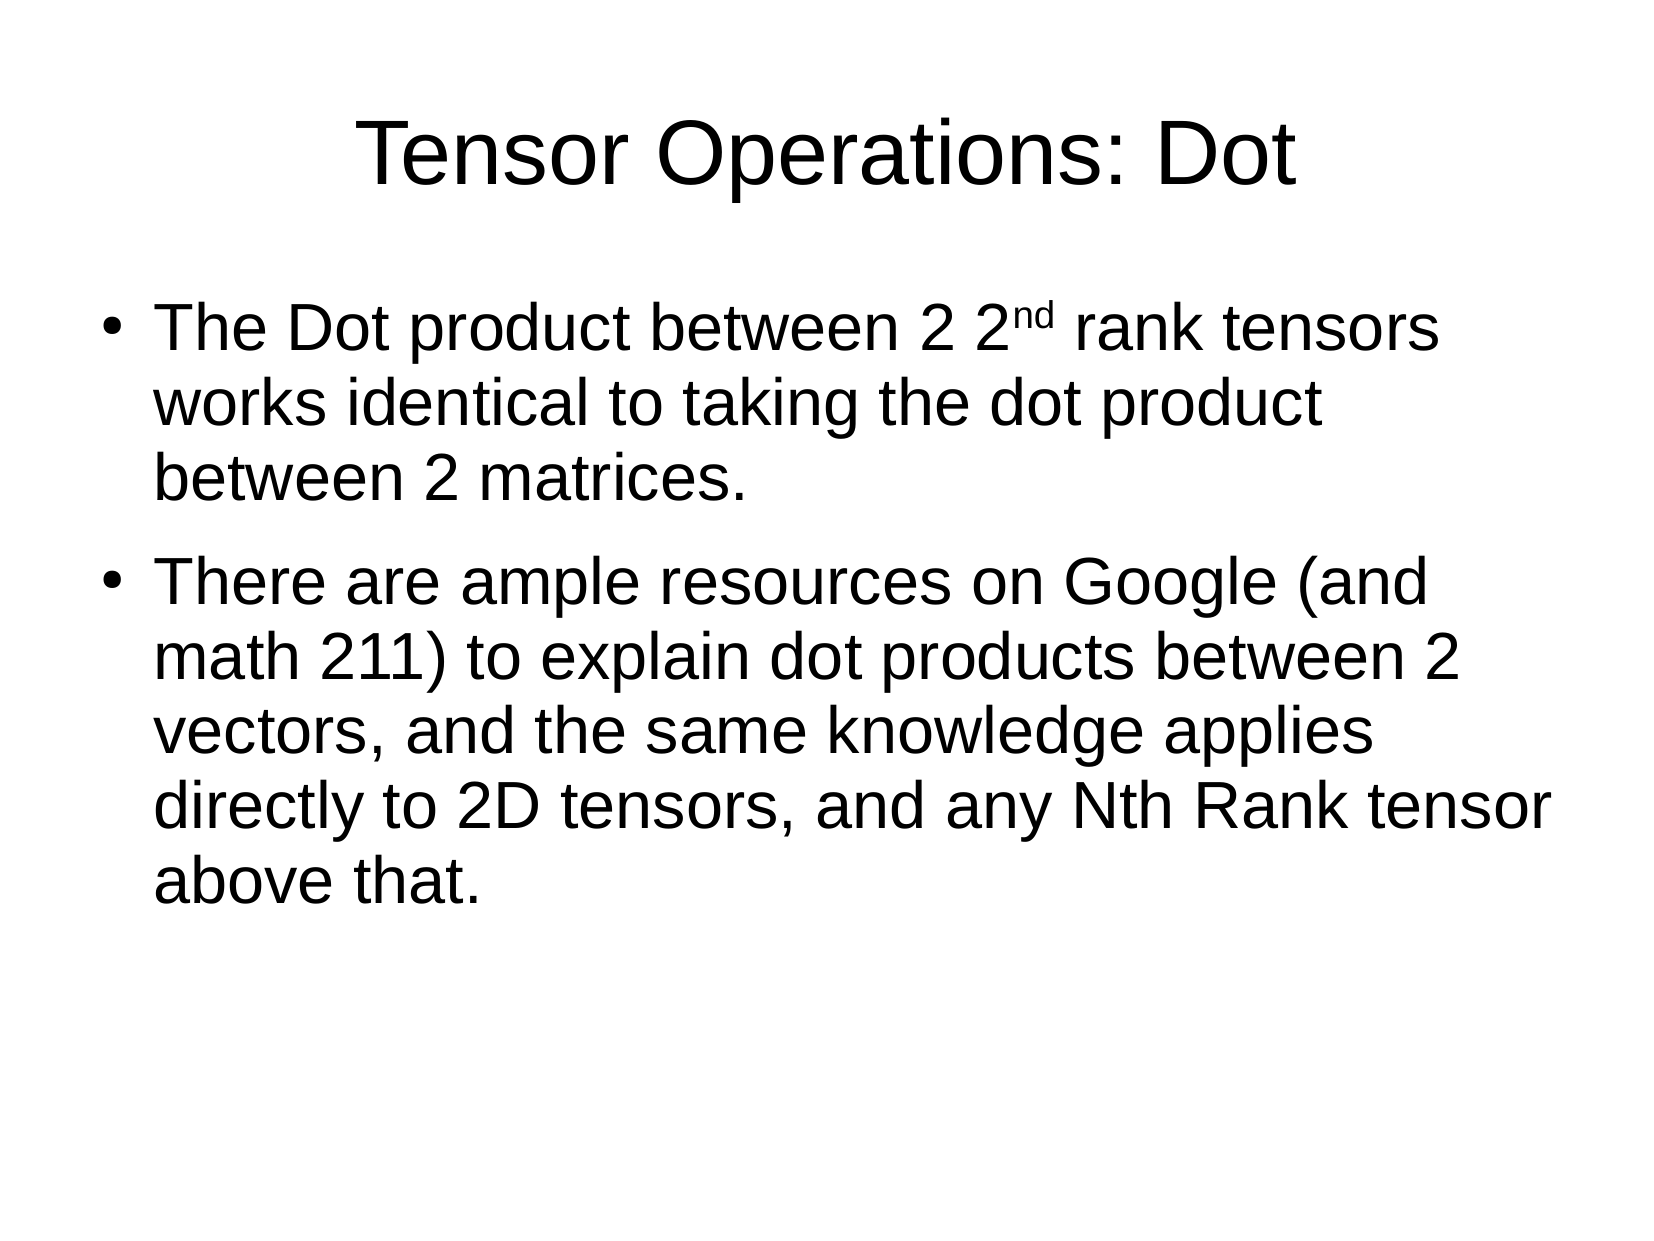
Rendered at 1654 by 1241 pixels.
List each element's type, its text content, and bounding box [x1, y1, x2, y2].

list The Dot product between 2 2nd rank tensors works identical to taking the dot product between 2 matrices. There are ample resources on Google (and math 211) to explain dot products between 2 vectors, and the same knowledge applies directly to 2D tensors, and any Nth Rank tensor above that. [82, 290, 1571, 1010]
title Tensor Operations: Dot [82, 49, 1571, 257]
